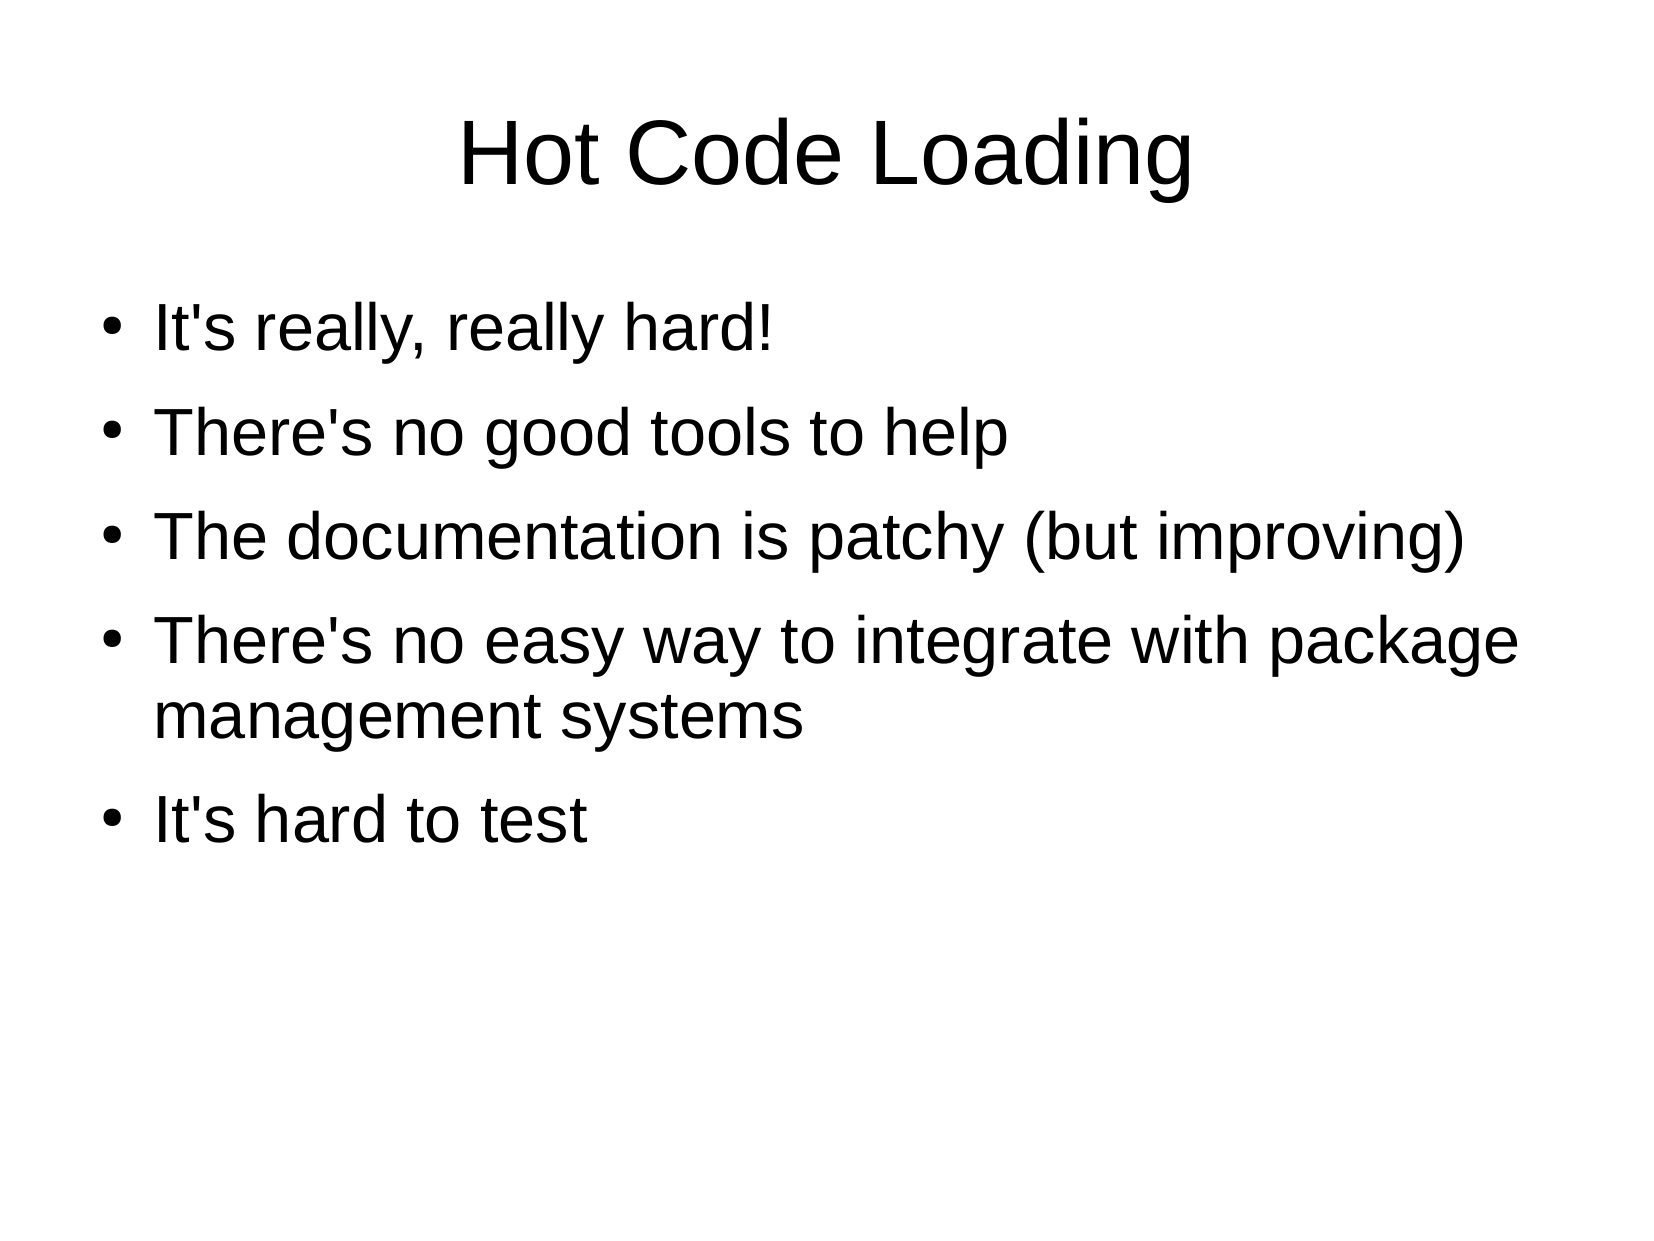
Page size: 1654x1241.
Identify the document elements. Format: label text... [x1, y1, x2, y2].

list It's really, really hard! There's no good tools to help The documentation is patchy (but improving) There's no easy way to integrate with package management systems It's hard to test [82, 290, 1571, 1109]
title Hot Code Loading [82, 49, 1571, 257]
